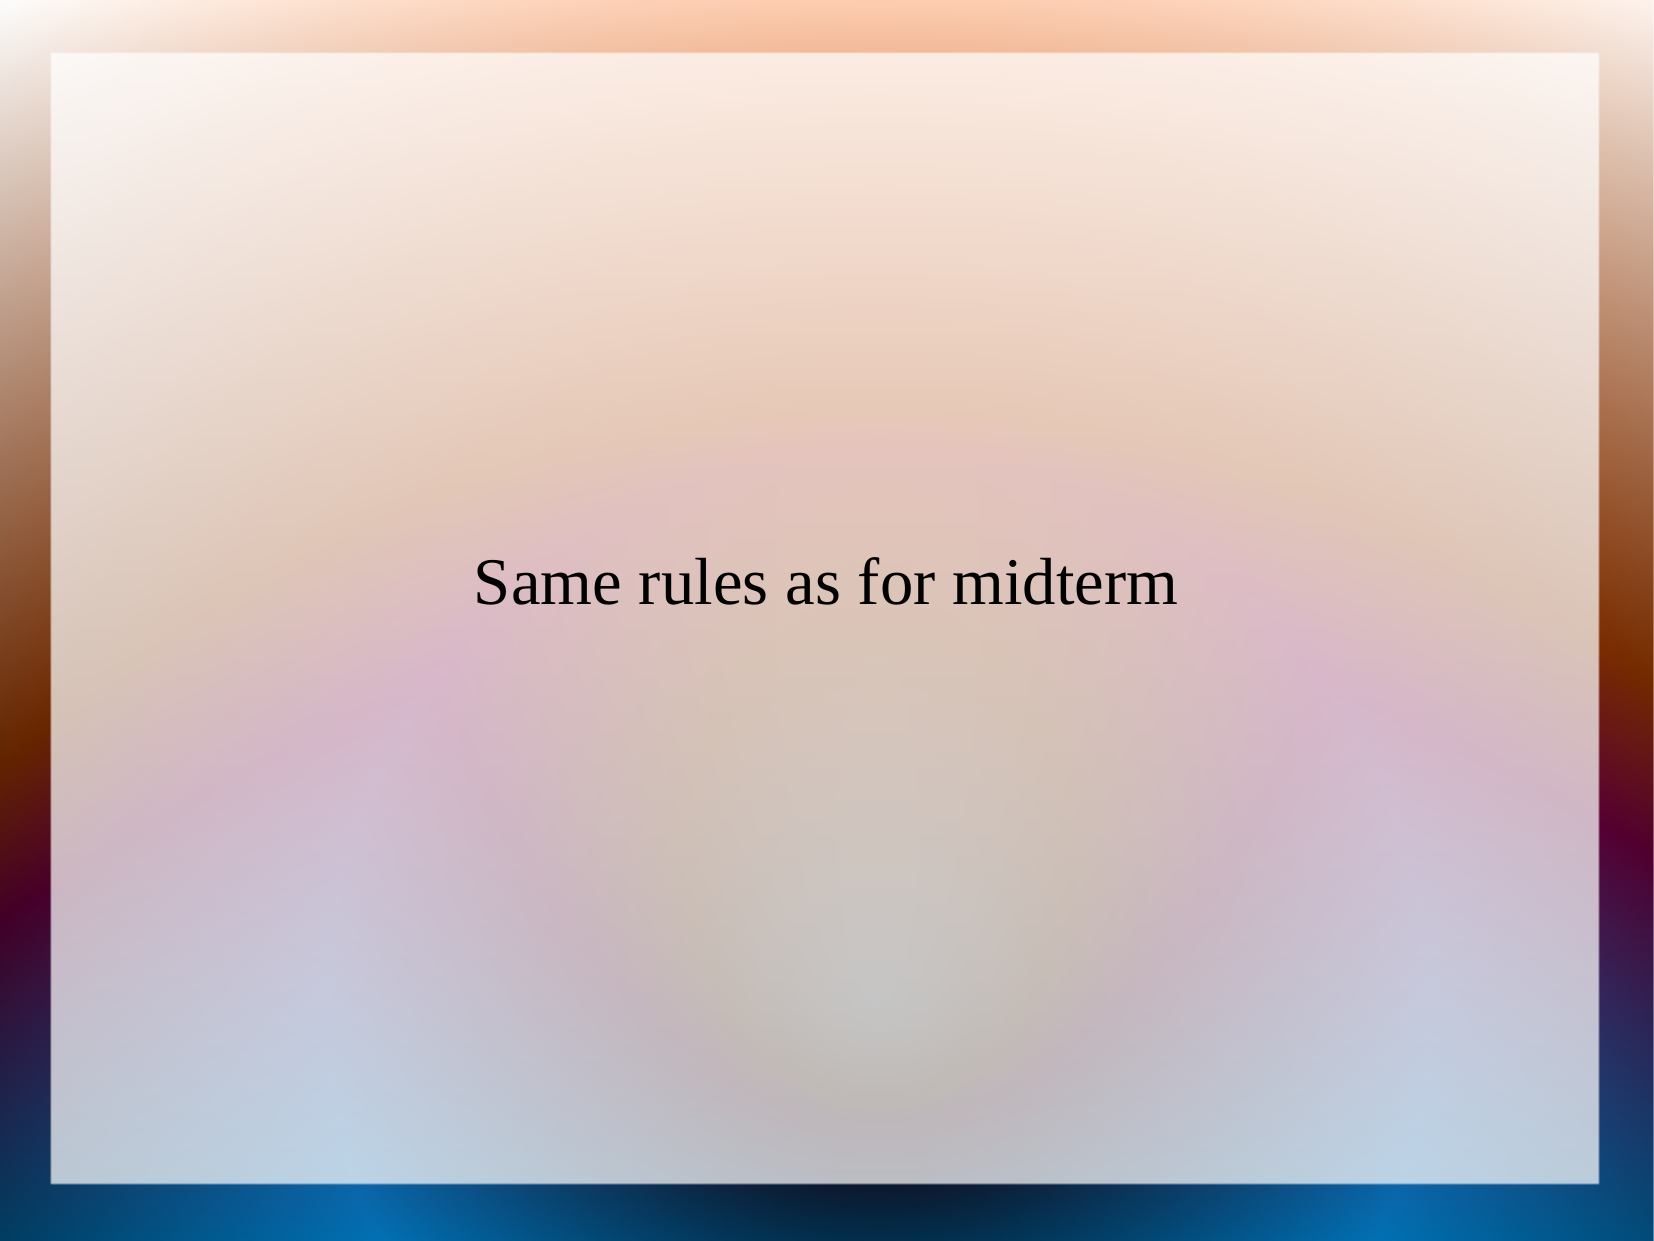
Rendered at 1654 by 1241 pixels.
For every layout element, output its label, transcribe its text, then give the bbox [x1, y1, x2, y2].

picture [0, 0, 1654, 1241]
subtitle Same rules as for midterm [82, 55, 1571, 1109]
